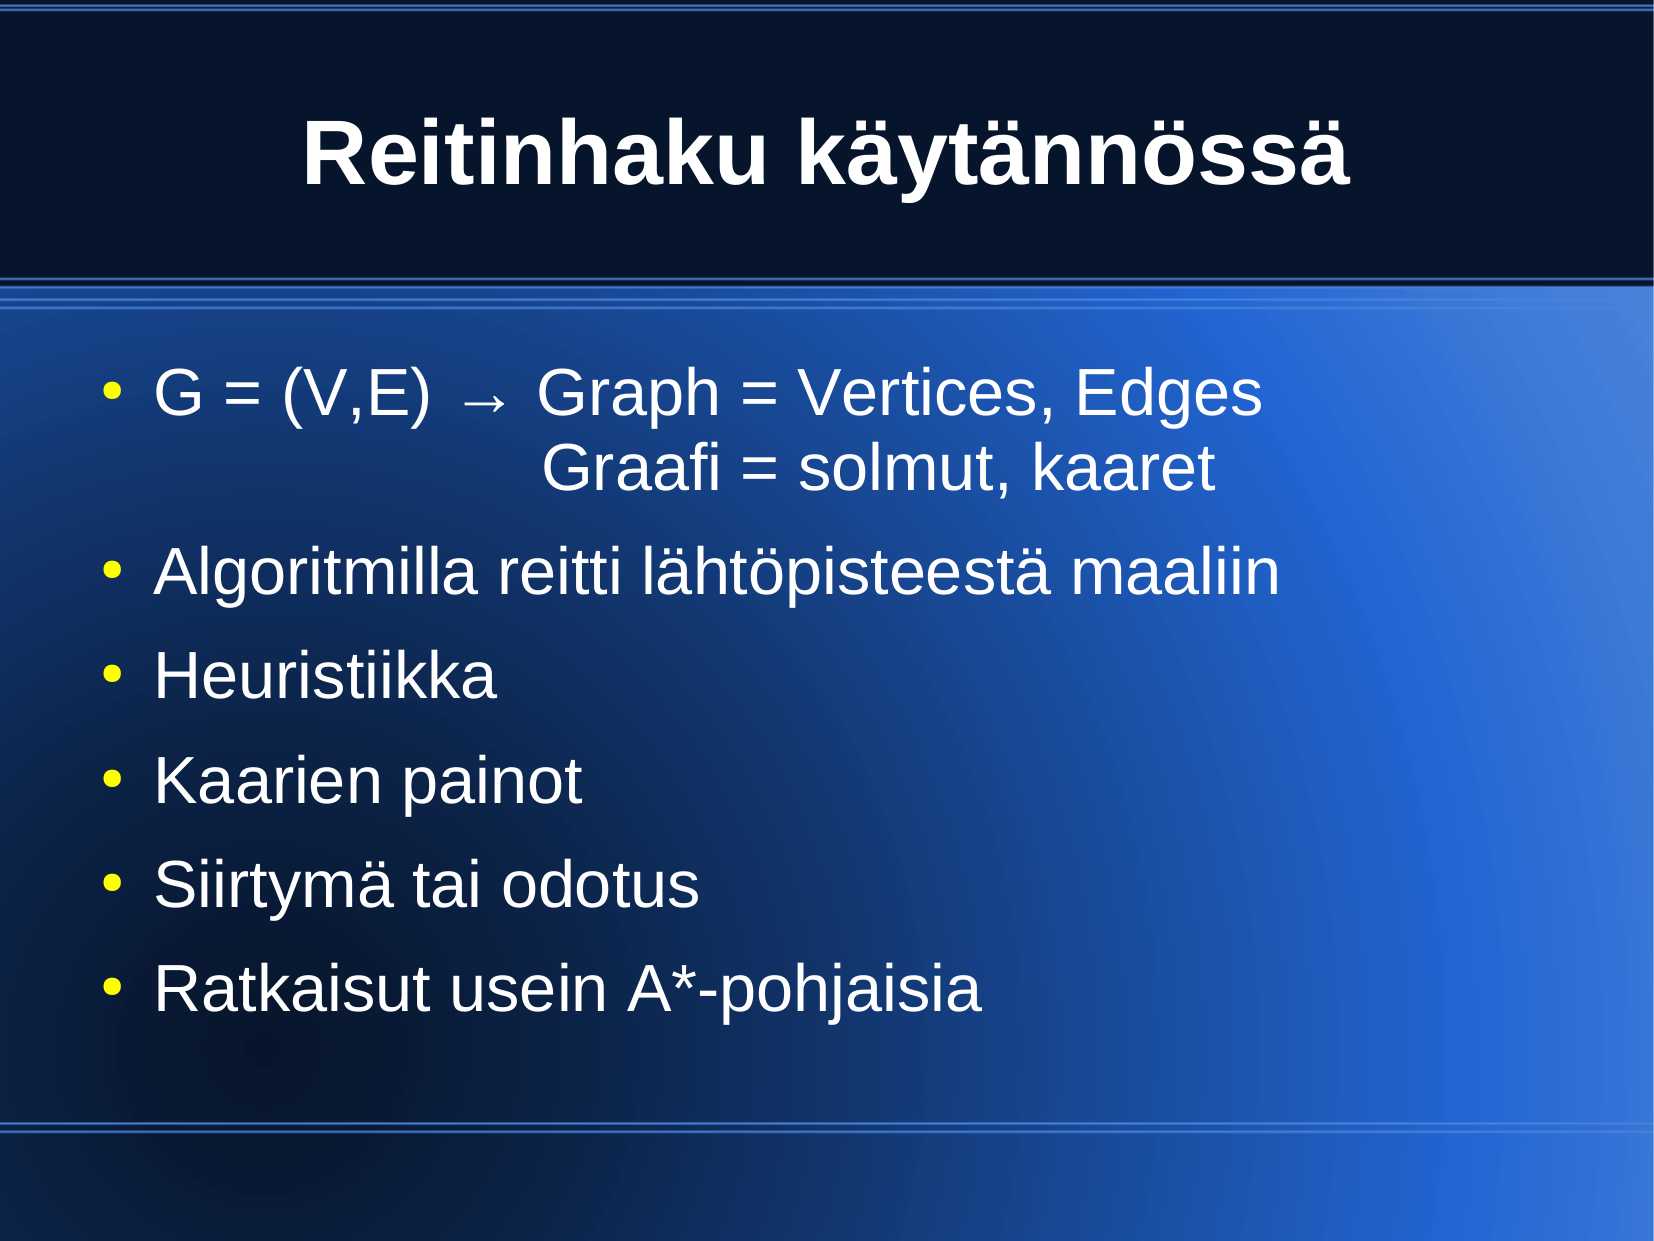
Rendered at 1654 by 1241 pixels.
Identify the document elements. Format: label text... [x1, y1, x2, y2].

picture [0, 0, 1654, 1241]
list G = (V,E) → Graph = Vertices, Edges Graafi = solmut, kaaret Algoritmilla reitti lähtöpisteestä maaliin Heuristiikka Kaarien painot Siirtymä tai odotus Ratkaisut usein A*-pohjaisia [82, 355, 1571, 1058]
title Reitinhaku käytännössä [82, 49, 1571, 257]
